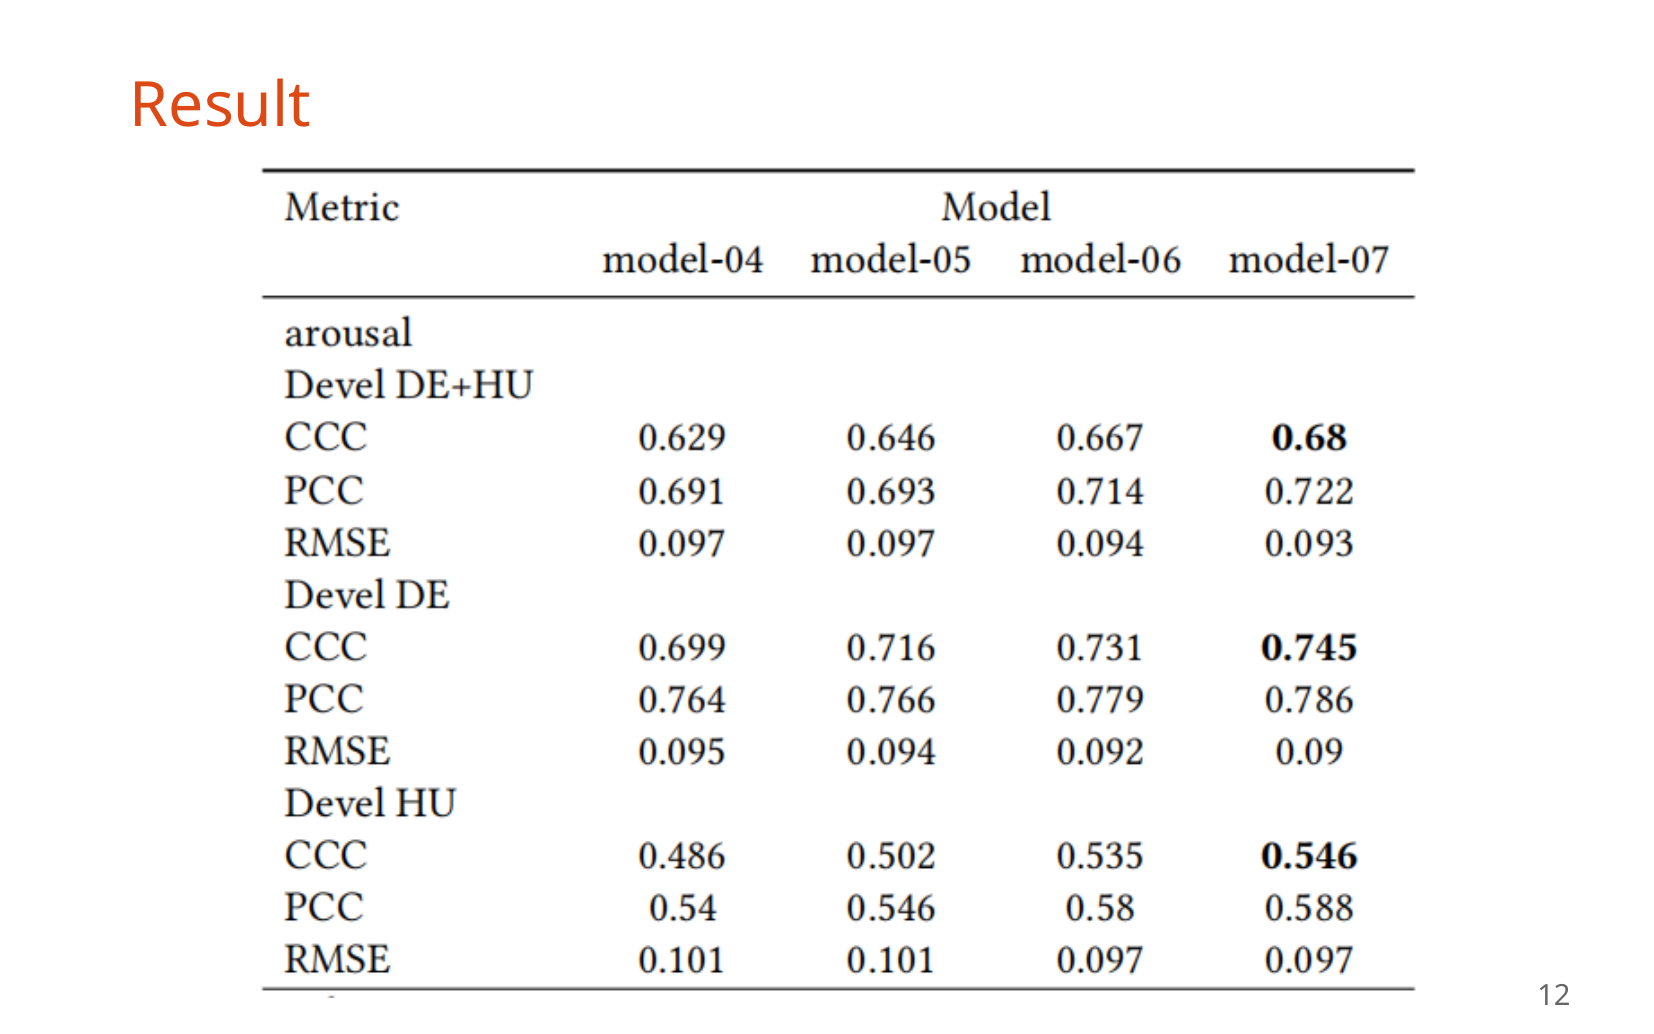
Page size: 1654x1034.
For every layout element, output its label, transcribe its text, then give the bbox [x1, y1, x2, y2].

picture [249, 147, 1430, 998]
title Result [129, 49, 1518, 155]
